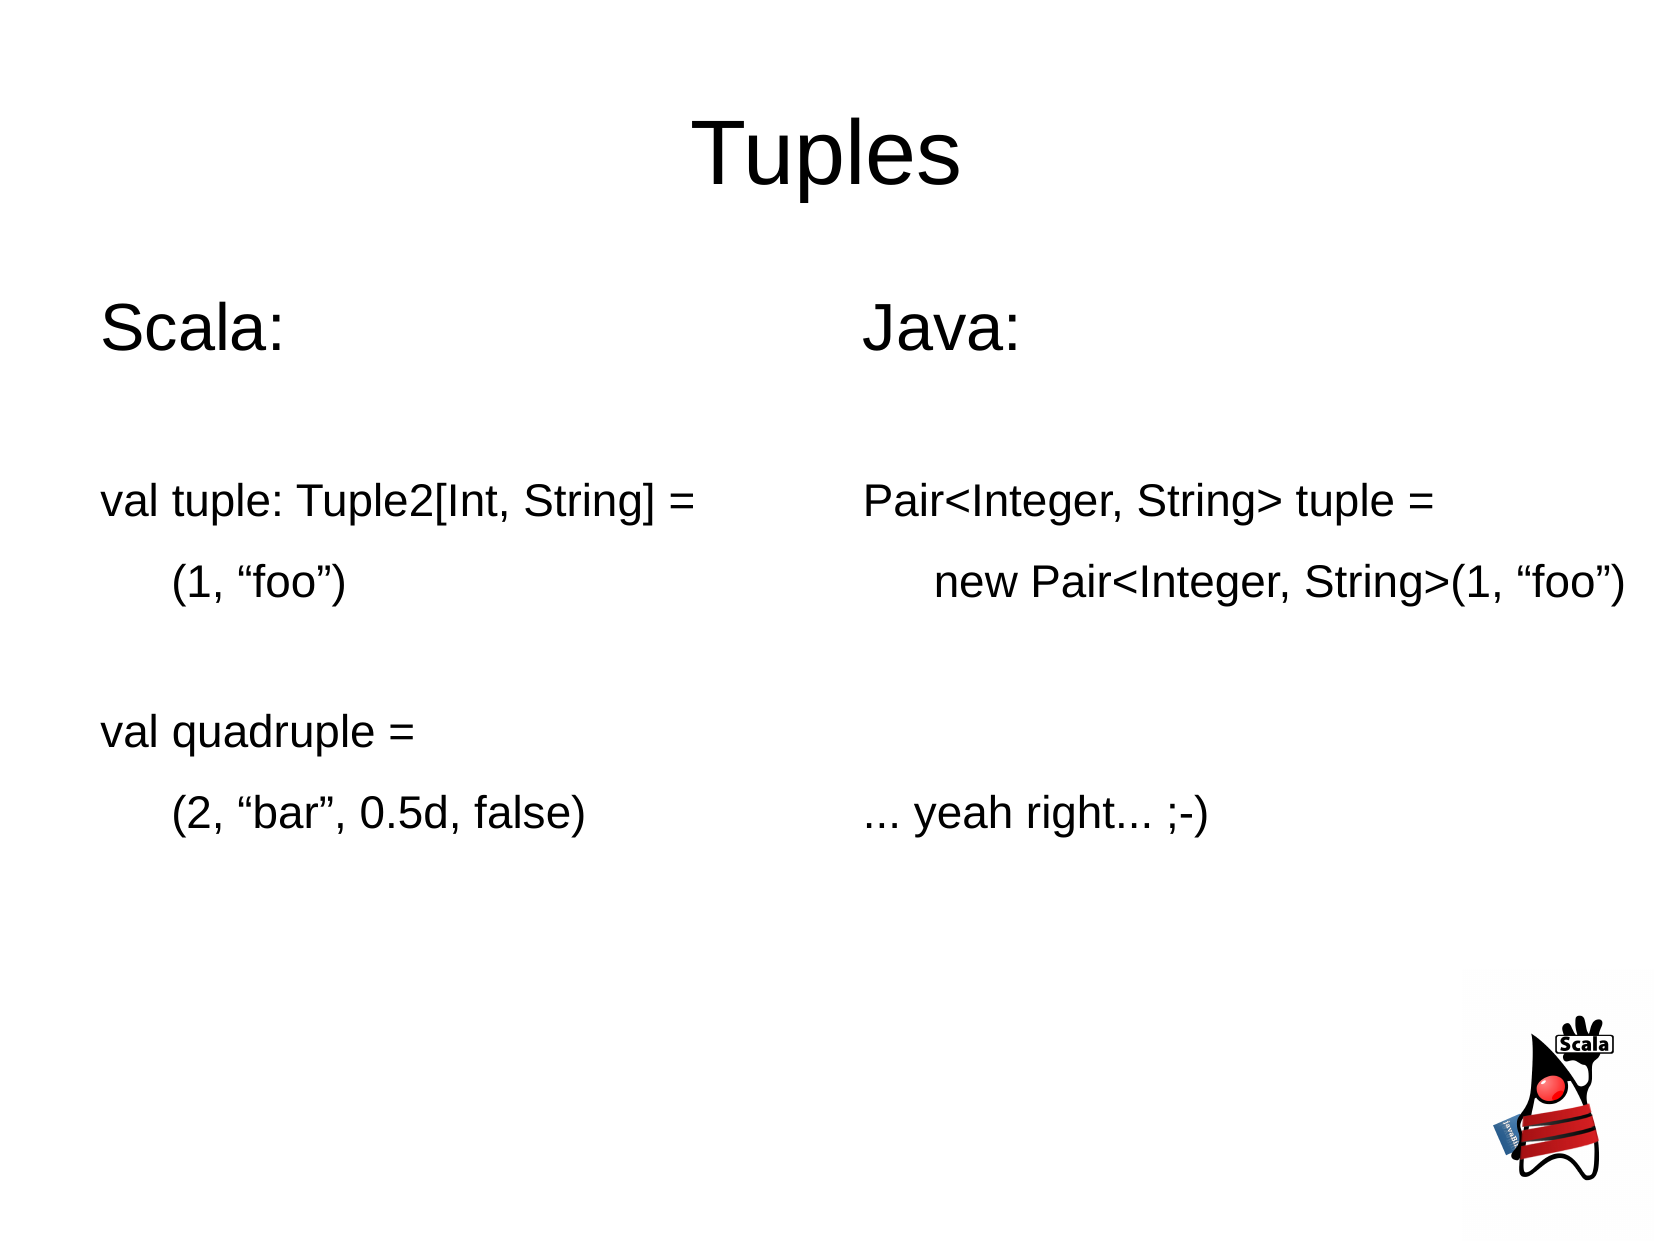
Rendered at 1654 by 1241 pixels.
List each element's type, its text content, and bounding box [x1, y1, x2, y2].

list Scala: val tuple: Tuple2[Int, String] = (1, “foo”) val quadruple = (2, “bar”, 0.5d, false) [82, 290, 809, 1109]
title Tuples [82, 49, 1571, 257]
list Java: Pair<Integer, String> tuple = new Pair<Integer, String>(1, “foo”) ... yeah right... ;-) [845, 290, 1651, 1109]
picture [1462, 969, 1654, 1241]
